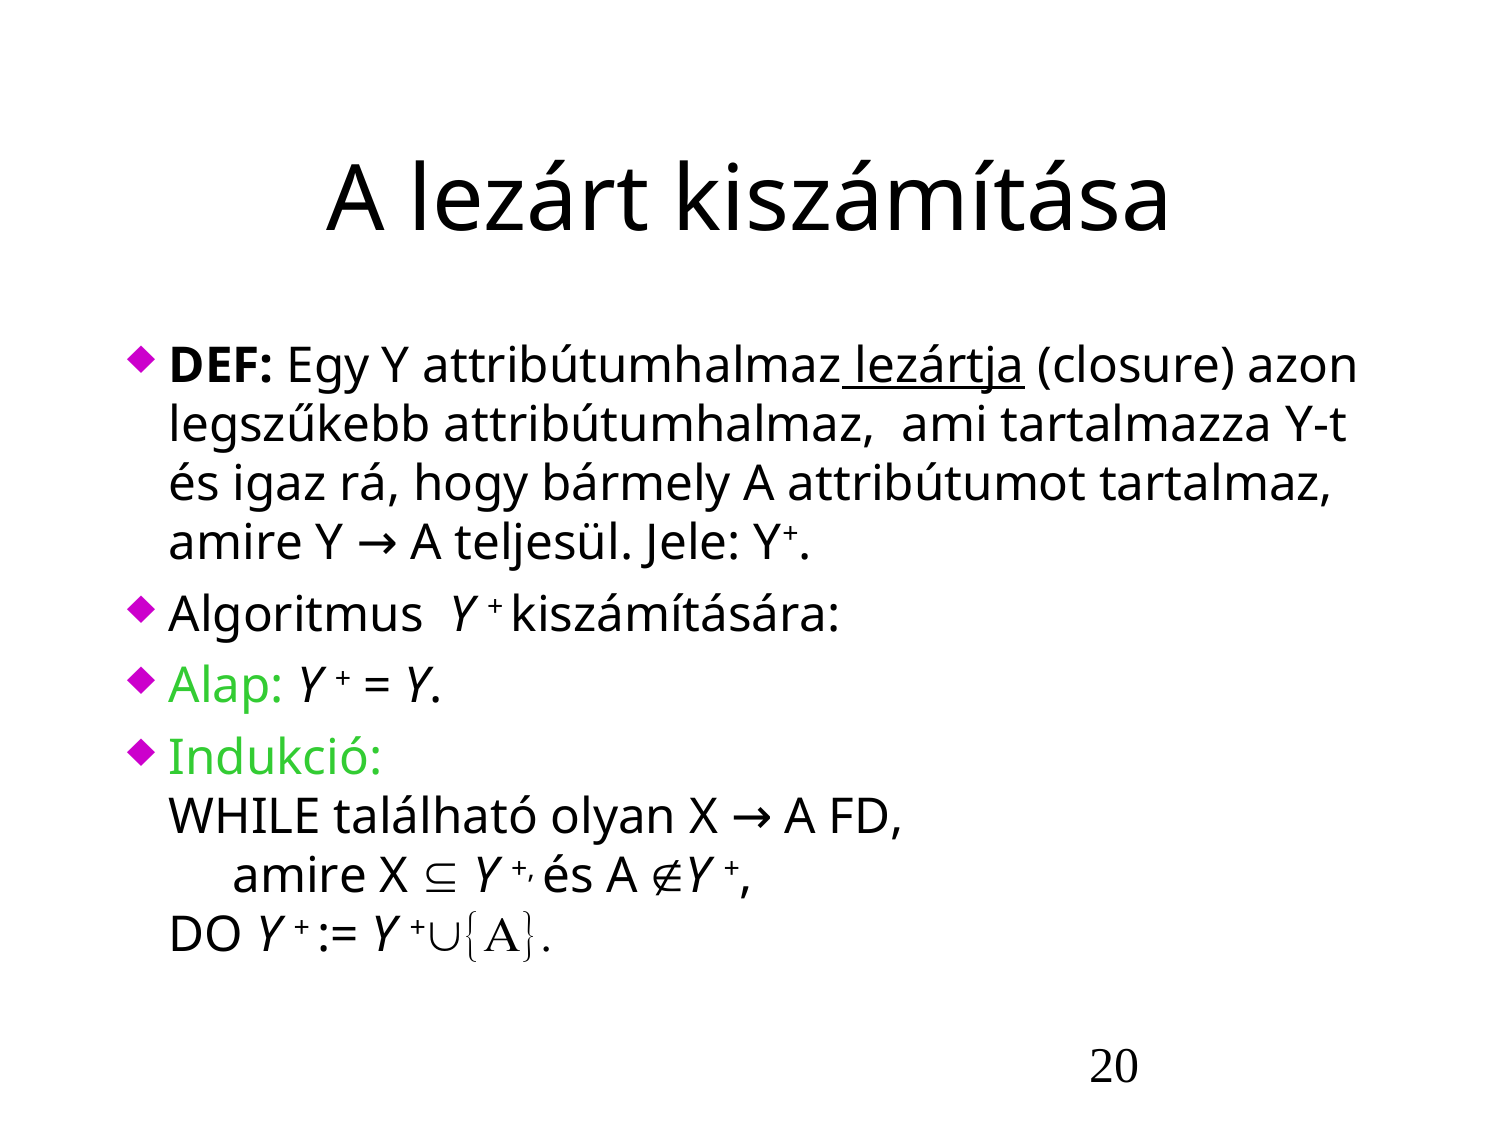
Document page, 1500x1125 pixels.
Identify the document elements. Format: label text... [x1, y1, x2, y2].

list DEF: Egy Y attribútumhalmaz lezártja (closure) azon legszűkebb attribútumhalmaz, ami tartalmazza Y-t és igaz rá, hogy bármely A attribútumot tartalmaz, amire Y → A teljesül. Jele: Y+. Algoritmus Y + kiszámítására: Alap: Y + = Y. Indukció: WHILE található olyan X → A FD, amire X  Y +, és A Y +, DO Y + := Y +{A}. [112, 324, 1388, 1000]
title A lezárt kiszámítása [112, 99, 1388, 288]
